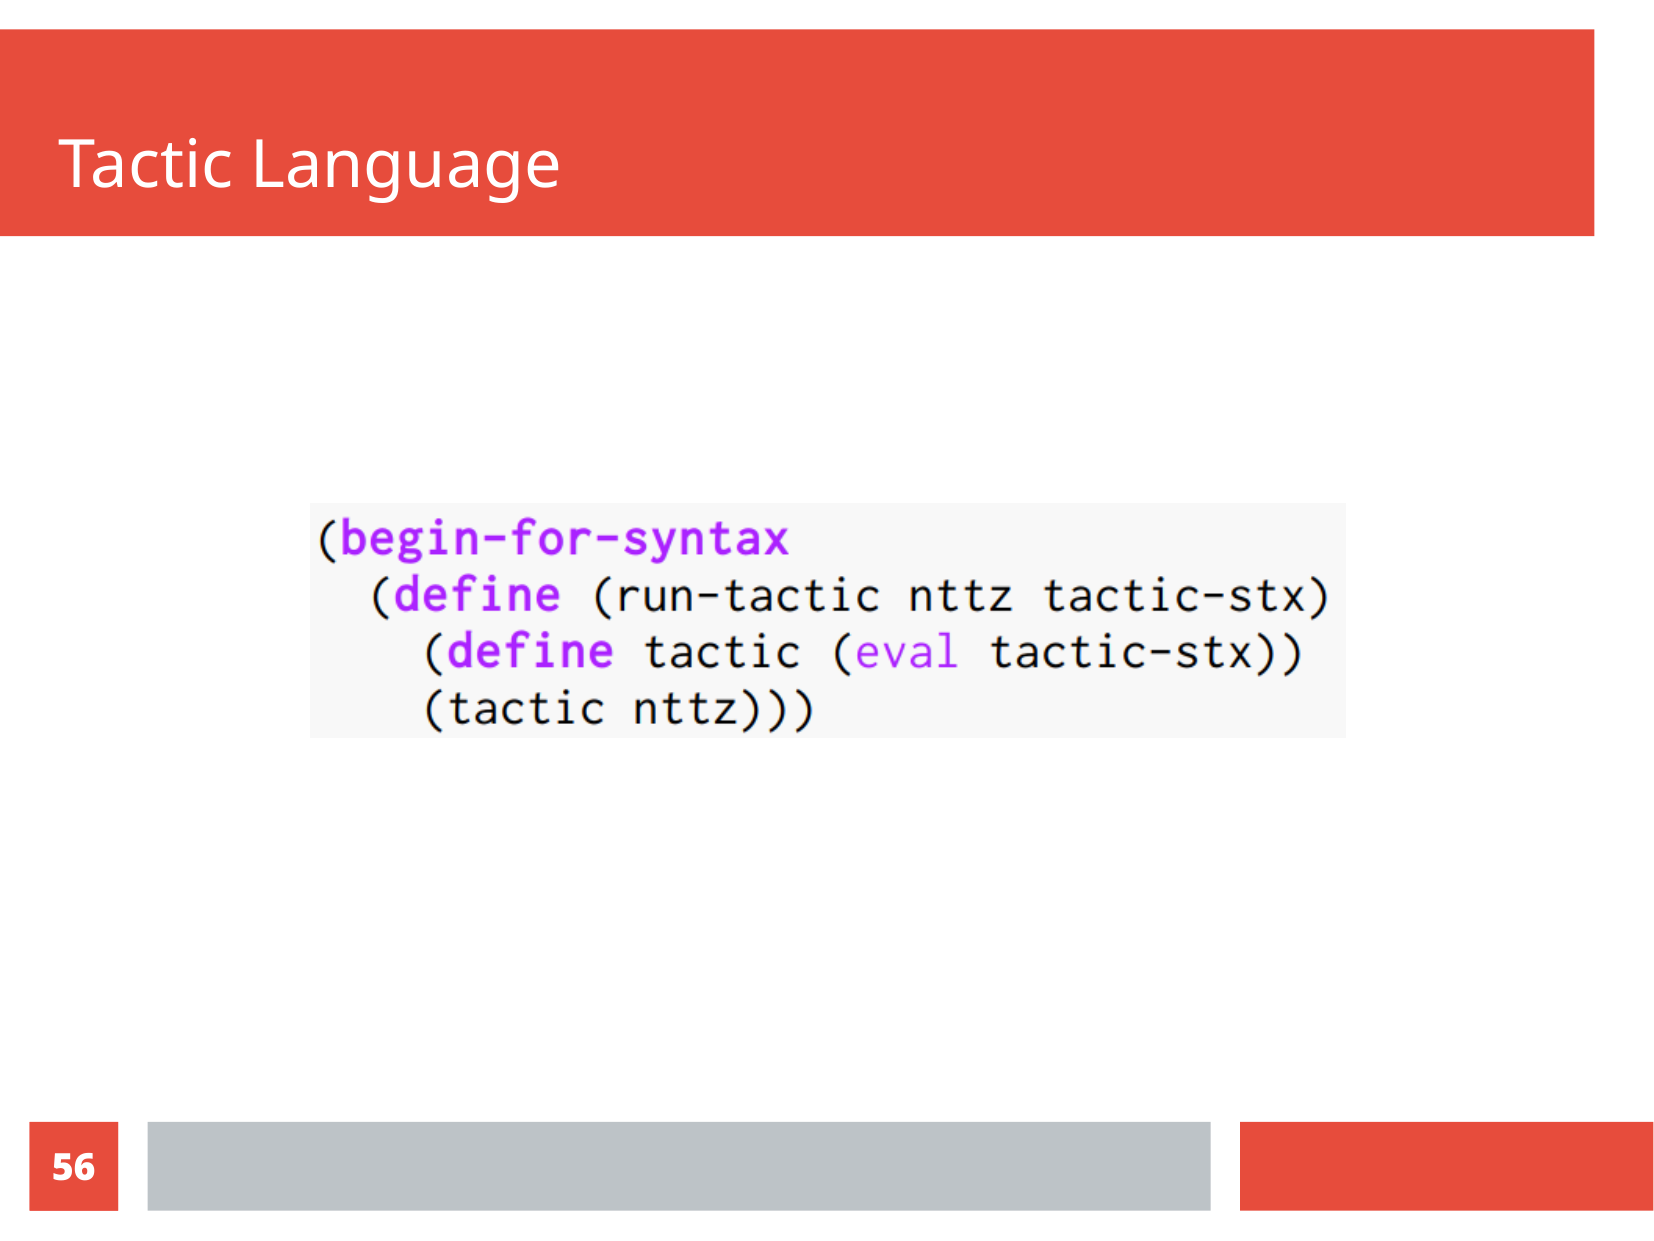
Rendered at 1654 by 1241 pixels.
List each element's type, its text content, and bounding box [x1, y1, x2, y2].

title Tactic Language [59, 59, 1595, 207]
picture [310, 503, 1346, 738]
